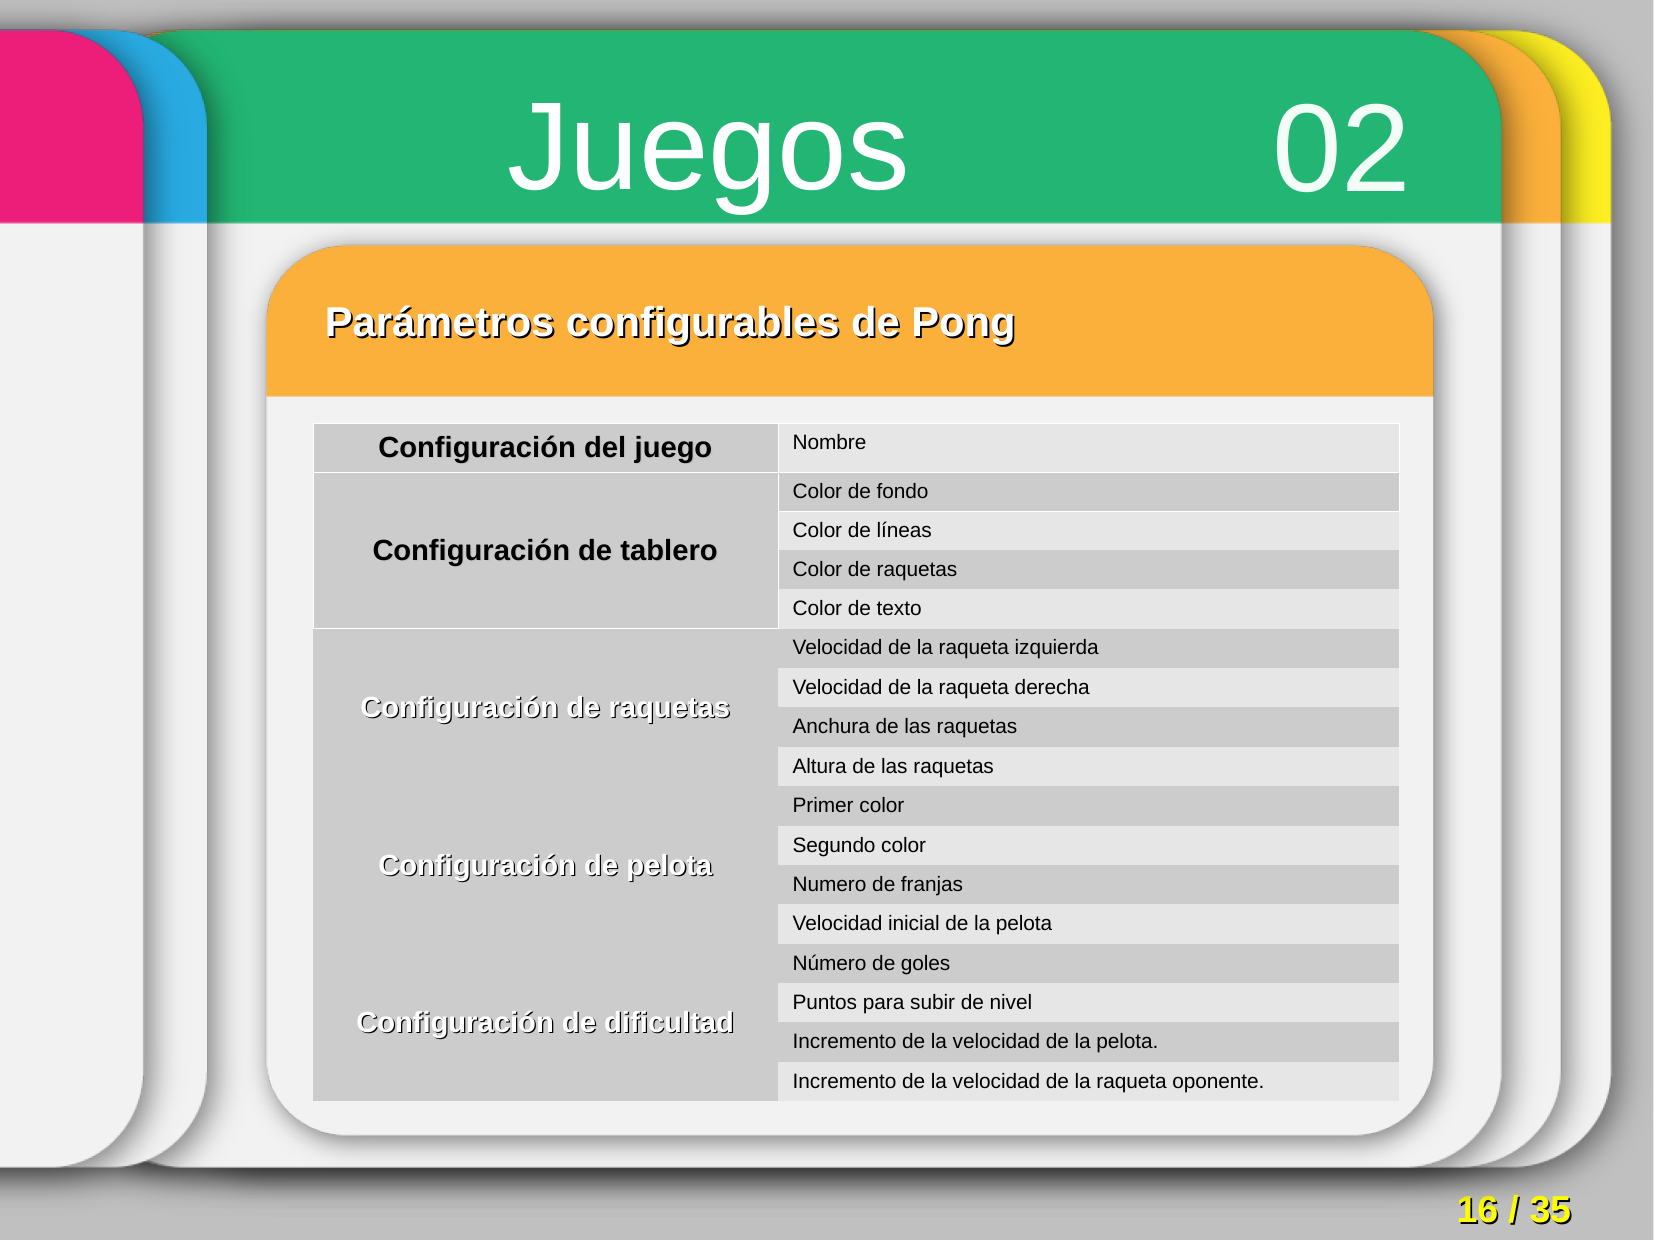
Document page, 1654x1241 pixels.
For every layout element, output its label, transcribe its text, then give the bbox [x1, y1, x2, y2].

text_box 02 [1257, 58, 1433, 221]
table_cell Configuración de raquetas [313, 629, 778, 786]
table_cell Anchura de las raquetas [778, 707, 1399, 747]
table_cell Configuración de tablero [314, 473, 778, 628]
table_cell Altura de las raquetas [778, 747, 1399, 786]
picture [0, 0, 1654, 1241]
table_cell Numero de franjas [778, 865, 1399, 904]
table_cell Color de líneas [779, 512, 1399, 550]
table_cell Color de fondo [779, 473, 1399, 511]
table_cell Configuración de dificultad [313, 944, 778, 1101]
table_cell Puntos para subir de nivel [778, 983, 1399, 1022]
title Juegos [147, 59, 1270, 235]
table_cell Color de raquetas [779, 550, 1399, 589]
table_header Nombre [779, 424, 1399, 472]
table_header Configuración del juego [314, 424, 778, 472]
title Parámetros configurables de Pong [324, 218, 1016, 423]
table_cell Número de goles [778, 944, 1399, 983]
table_cell Velocidad de la raqueta derecha [778, 668, 1399, 707]
table_cell Velocidad inicial de la pelota [778, 904, 1399, 944]
table_cell Configuración de pelota [313, 786, 778, 944]
text_box [236, 221, 1465, 1193]
table_cell Velocidad de la raqueta izquierda [778, 629, 1399, 668]
table_cell Incremento de la velocidad de la raqueta oponente. [778, 1062, 1399, 1101]
table_cell Primer color [778, 786, 1399, 826]
table_cell Segundo color [778, 826, 1399, 865]
table_cell Color de texto [779, 589, 1399, 629]
table_cell Incremento de la velocidad de la pelota. [778, 1022, 1399, 1062]
